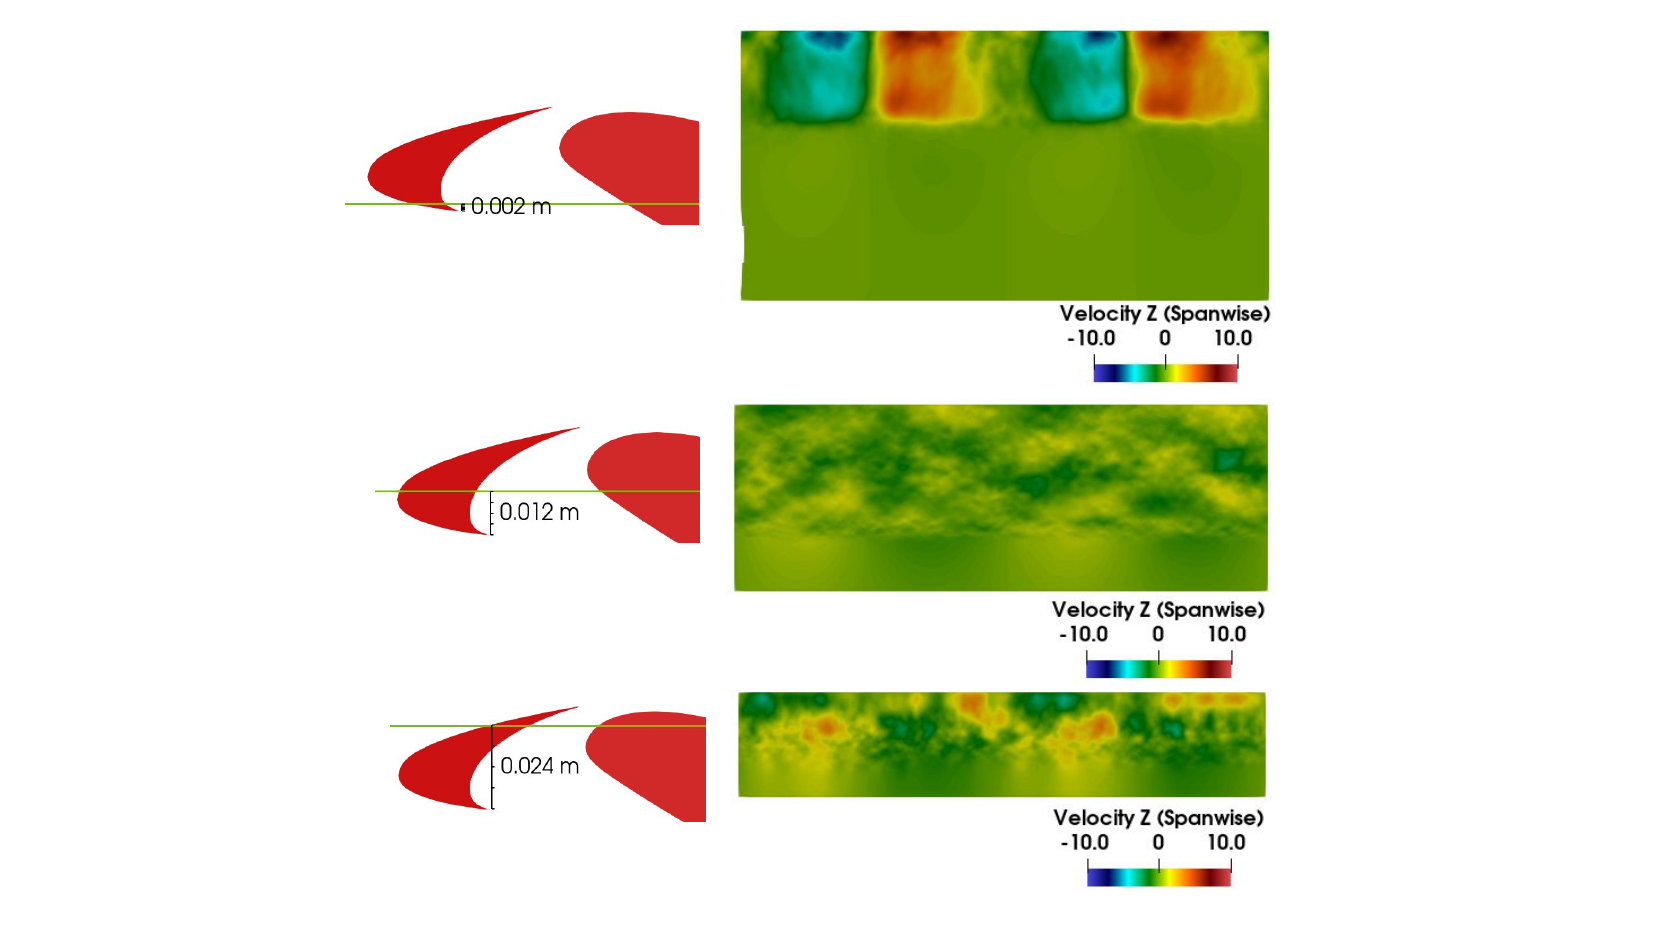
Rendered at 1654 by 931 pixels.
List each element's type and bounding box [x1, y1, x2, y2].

picture [165, 23, 1276, 391]
picture [163, 398, 1276, 891]
